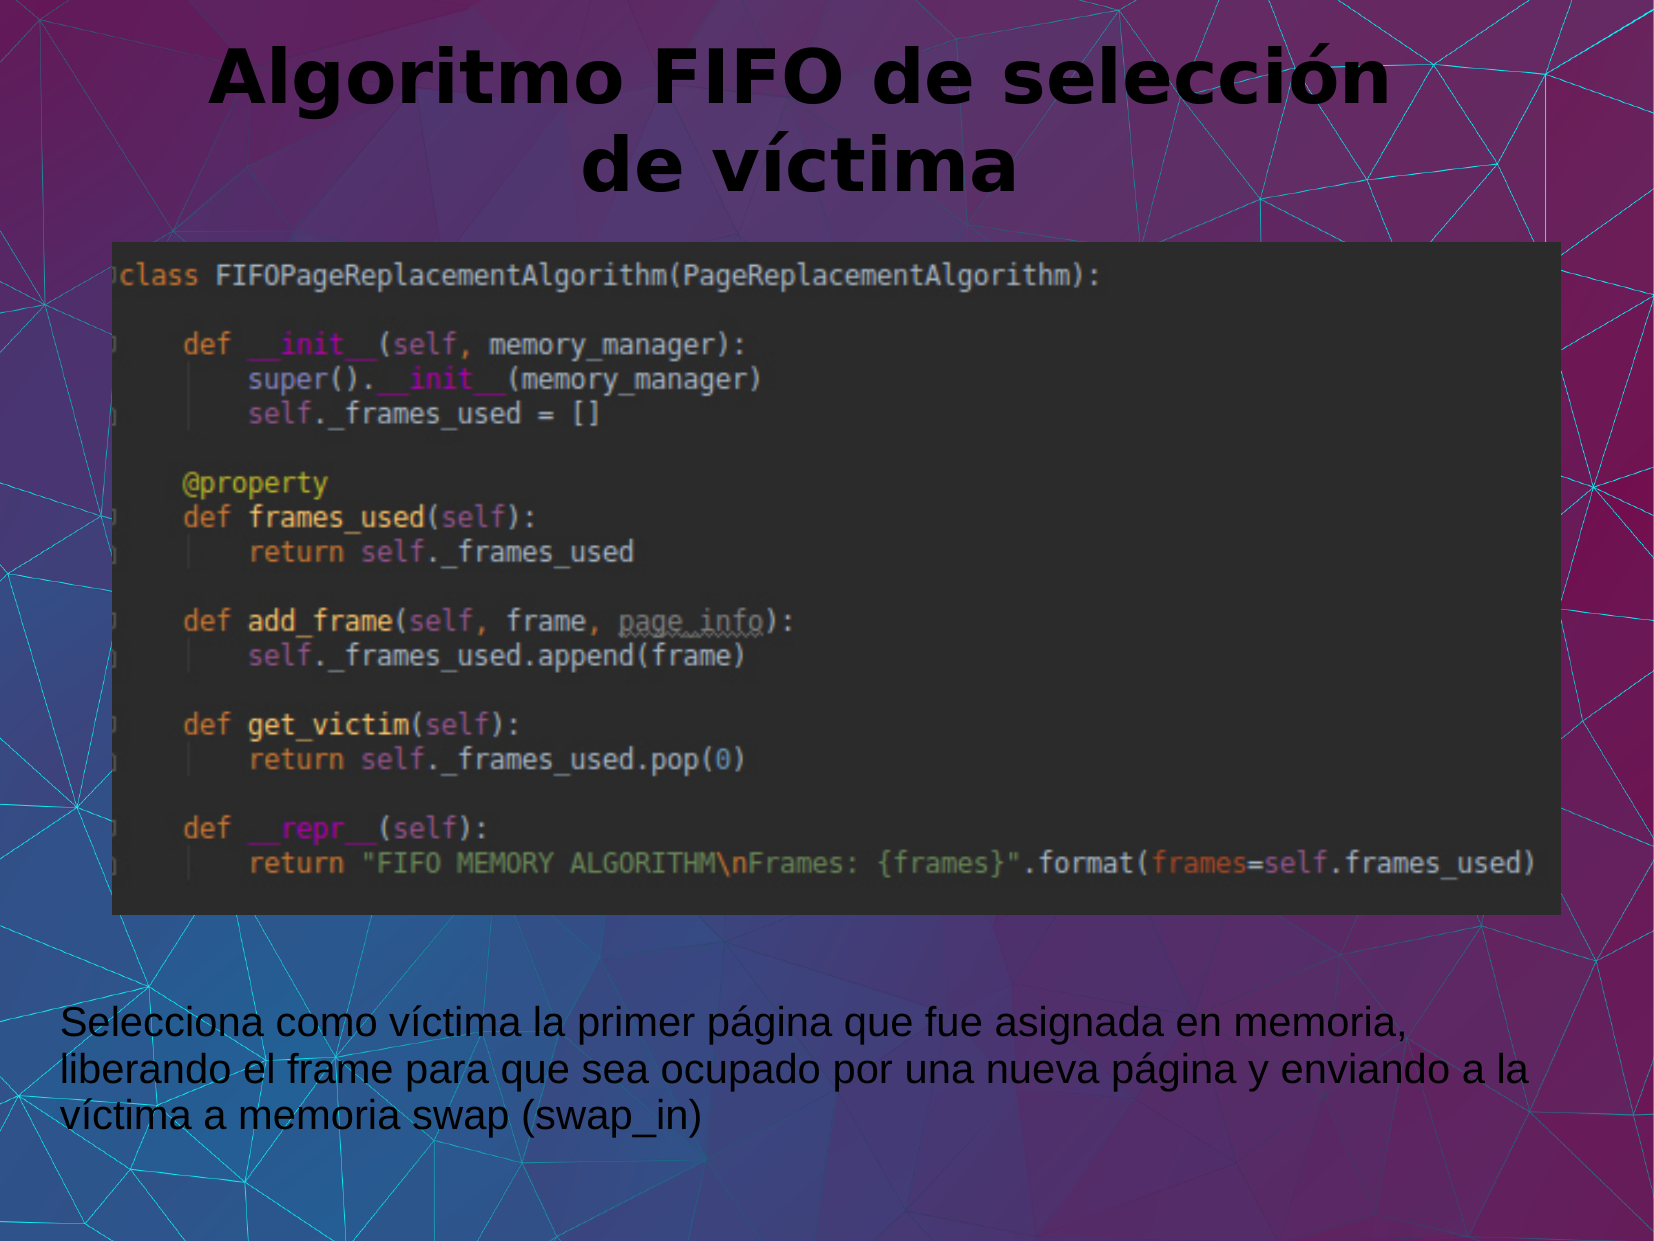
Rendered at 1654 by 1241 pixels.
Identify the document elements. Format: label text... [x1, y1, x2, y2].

text_box Selecciona como víctima la primer página que fue asignada en memoria, liberando el frame para que sea ocupado por una nueva página y enviando a la víctima a memoria swap (swap_in) [45, 945, 1594, 1156]
picture [0, 0, 1654, 1241]
title Algoritmo FIFO de selección de víctima [161, 17, 1441, 226]
